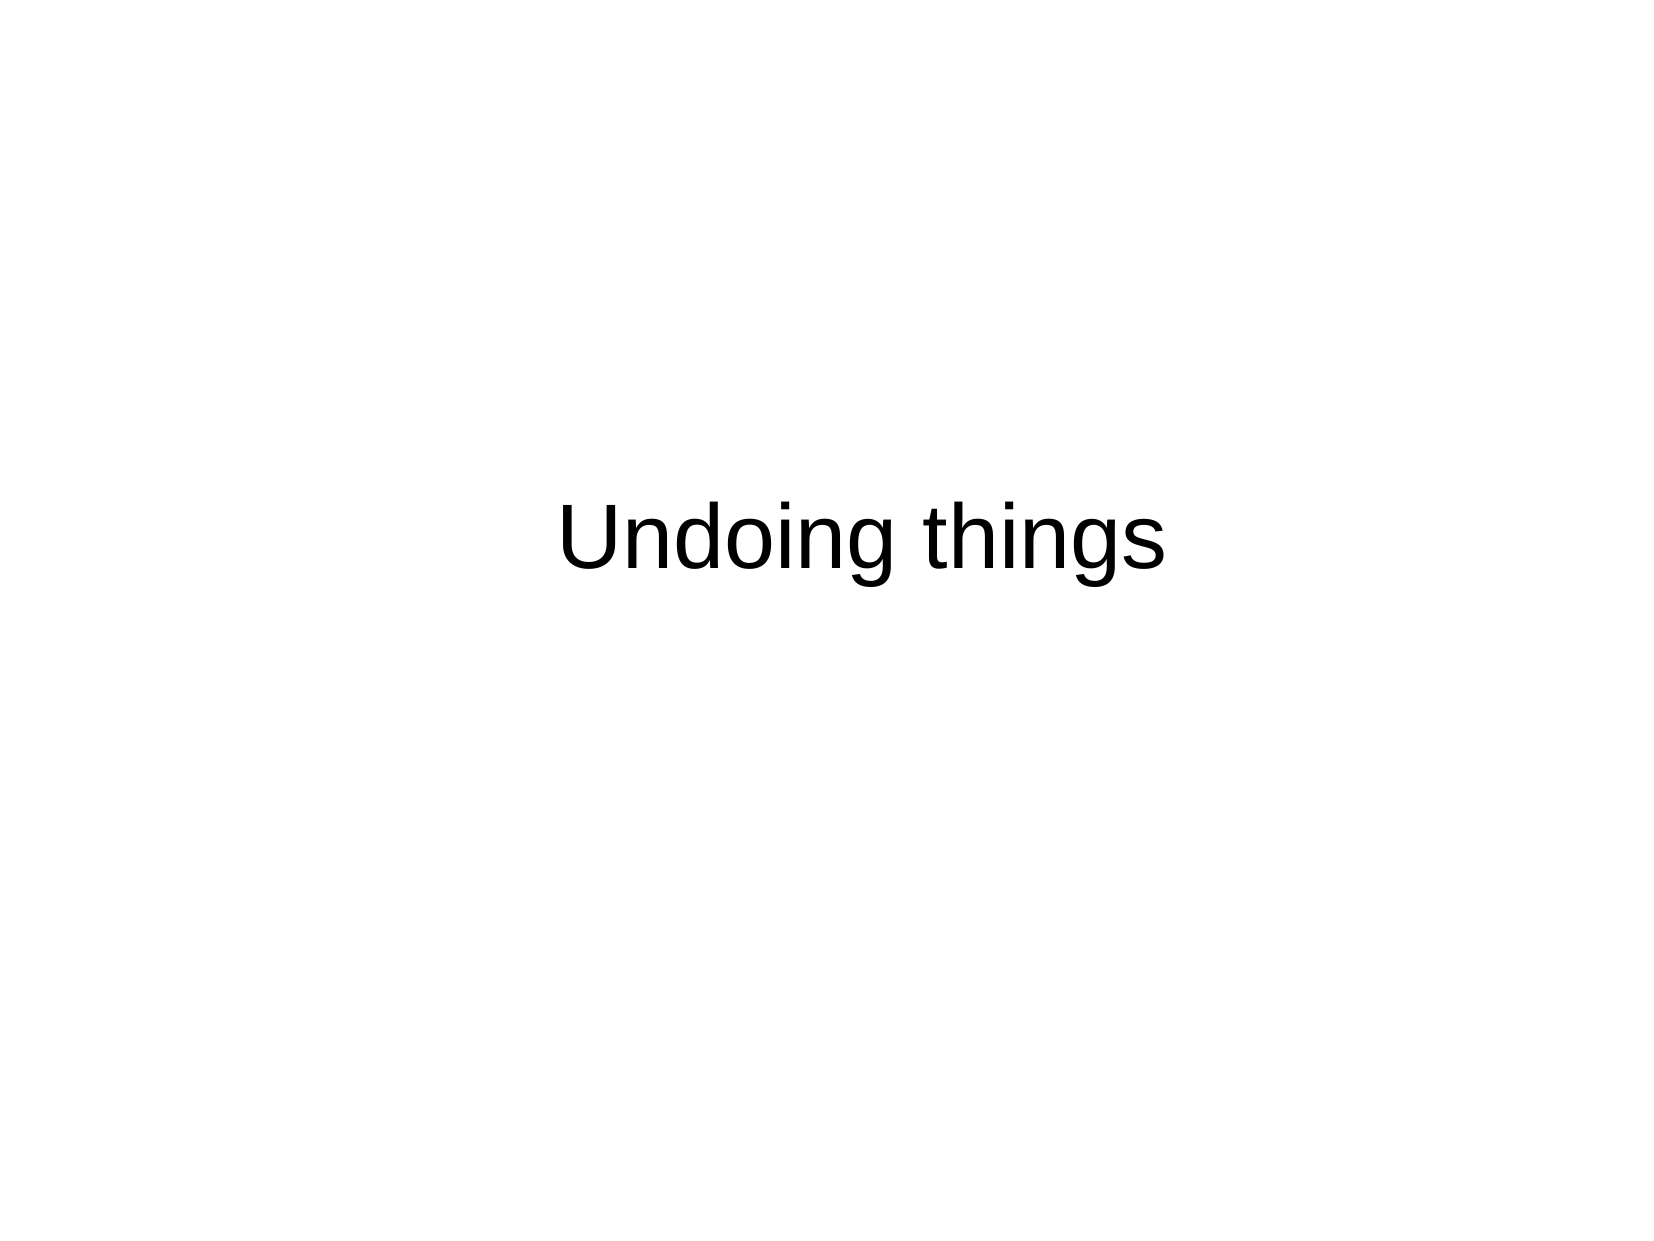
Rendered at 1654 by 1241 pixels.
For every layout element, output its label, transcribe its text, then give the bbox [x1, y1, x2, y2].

title Undoing things [118, 428, 1607, 636]
